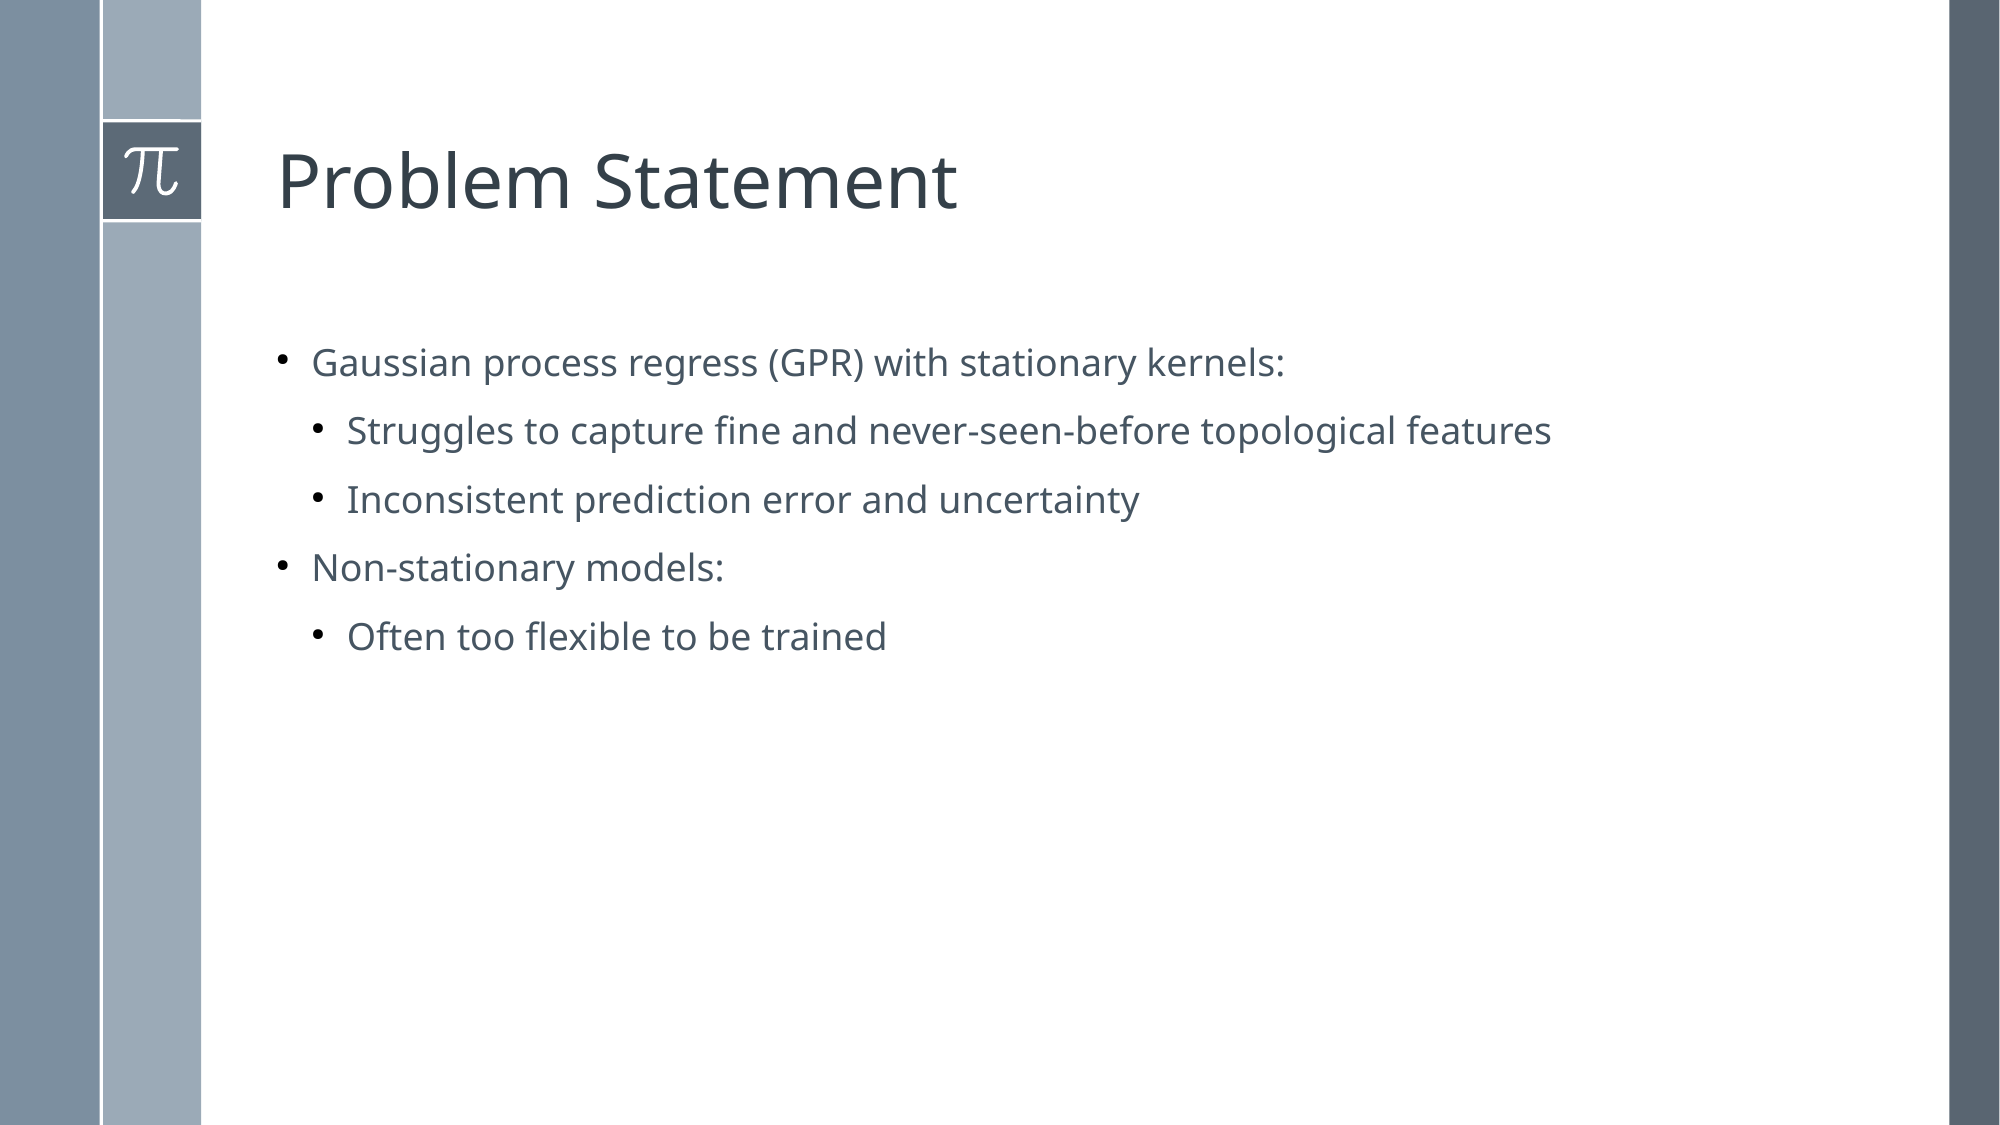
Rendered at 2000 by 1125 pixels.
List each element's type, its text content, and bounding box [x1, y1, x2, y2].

text_box Problem Statement [261, 29, 1867, 233]
text_box Gaussian process regress (GPR) with stationary kernels: Struggles to capture fine and never-seen-before topological features Inconsistent prediction error and uncertainty Non-stationary models: Often too flexible to be trained [261, 262, 1845, 1013]
